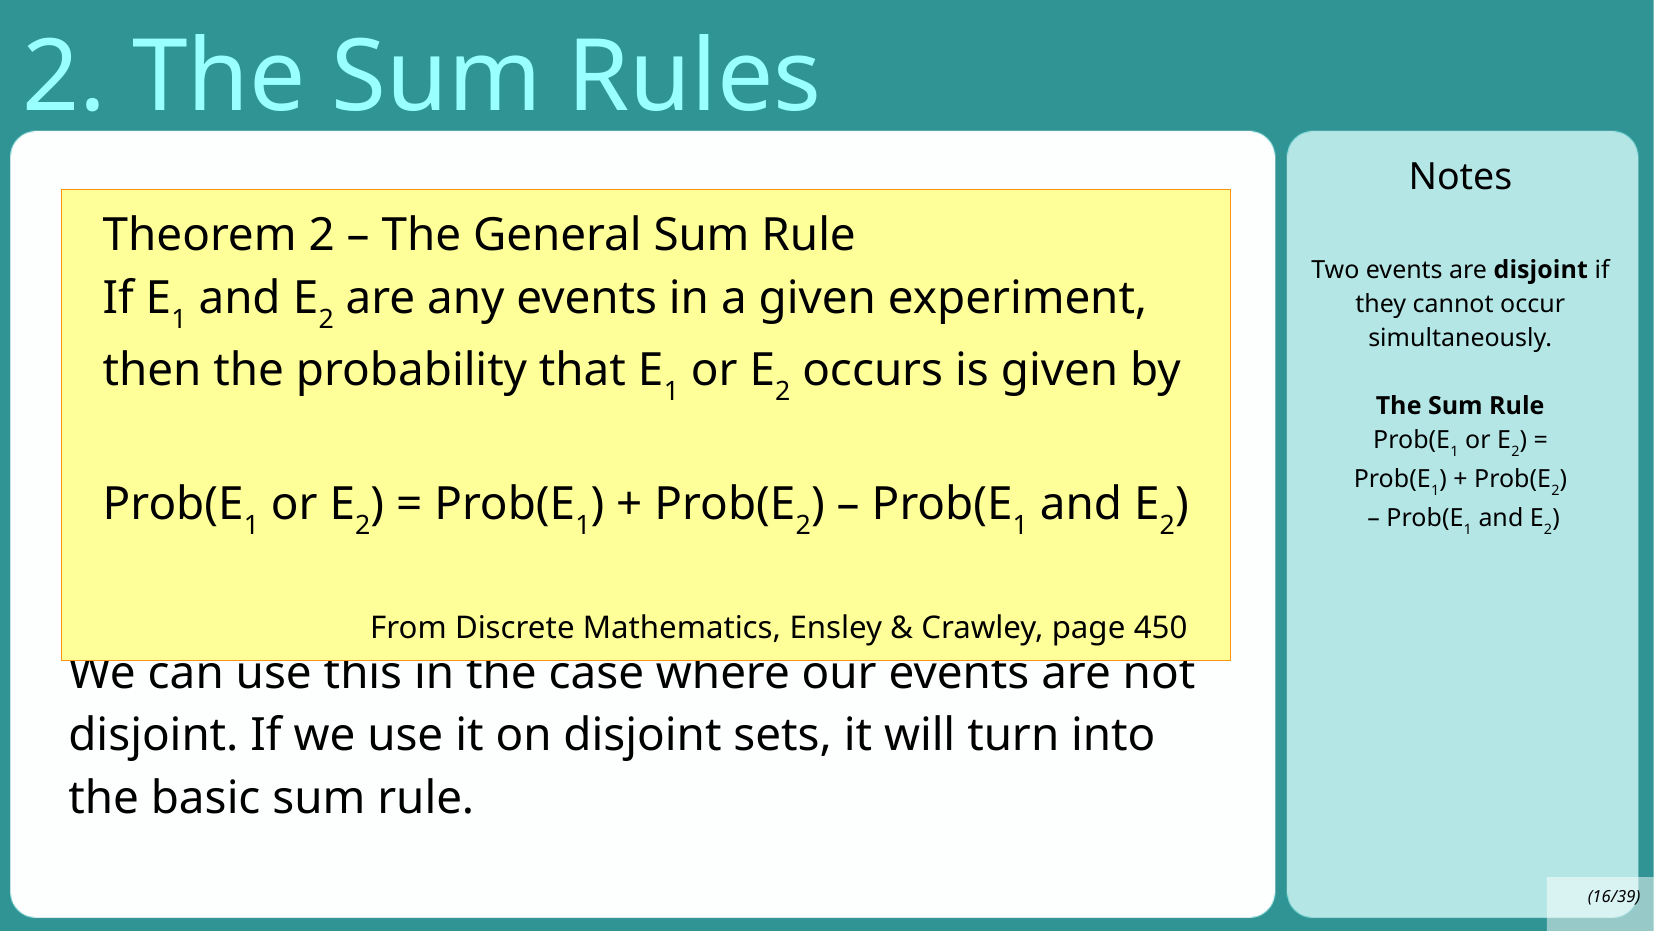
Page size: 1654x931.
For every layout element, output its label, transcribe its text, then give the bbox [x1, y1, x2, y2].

text_box (<number>/39) [1546, 877, 1654, 931]
text_box Notes Two events are disjoint if they cannot occur simultaneously. The Sum Rule Prob(E1 or E2) = Prob(E1) + Prob(E2) – Prob(E1 and E2) [1290, 141, 1631, 661]
text_box Theorem 2 – The General Sum Rule If E1 and E2 are any events in a given experiment, then the probability that E1 or E2 occurs is given by Prob(E1 or E2) = Prob(E1) + Prob(E2) – Prob(E1 and E2) From Discrete Mathematics, Ensley & Crawley, page 450 [61, 189, 1231, 593]
title 2. The Sum Rules [22, 13, 1511, 130]
text_box We can use this in the case where our events are not disjoint. If we use it on disjoint sets, it will turn into the basic sum rule. [68, 639, 1238, 813]
picture [0, 0, 1654, 931]
